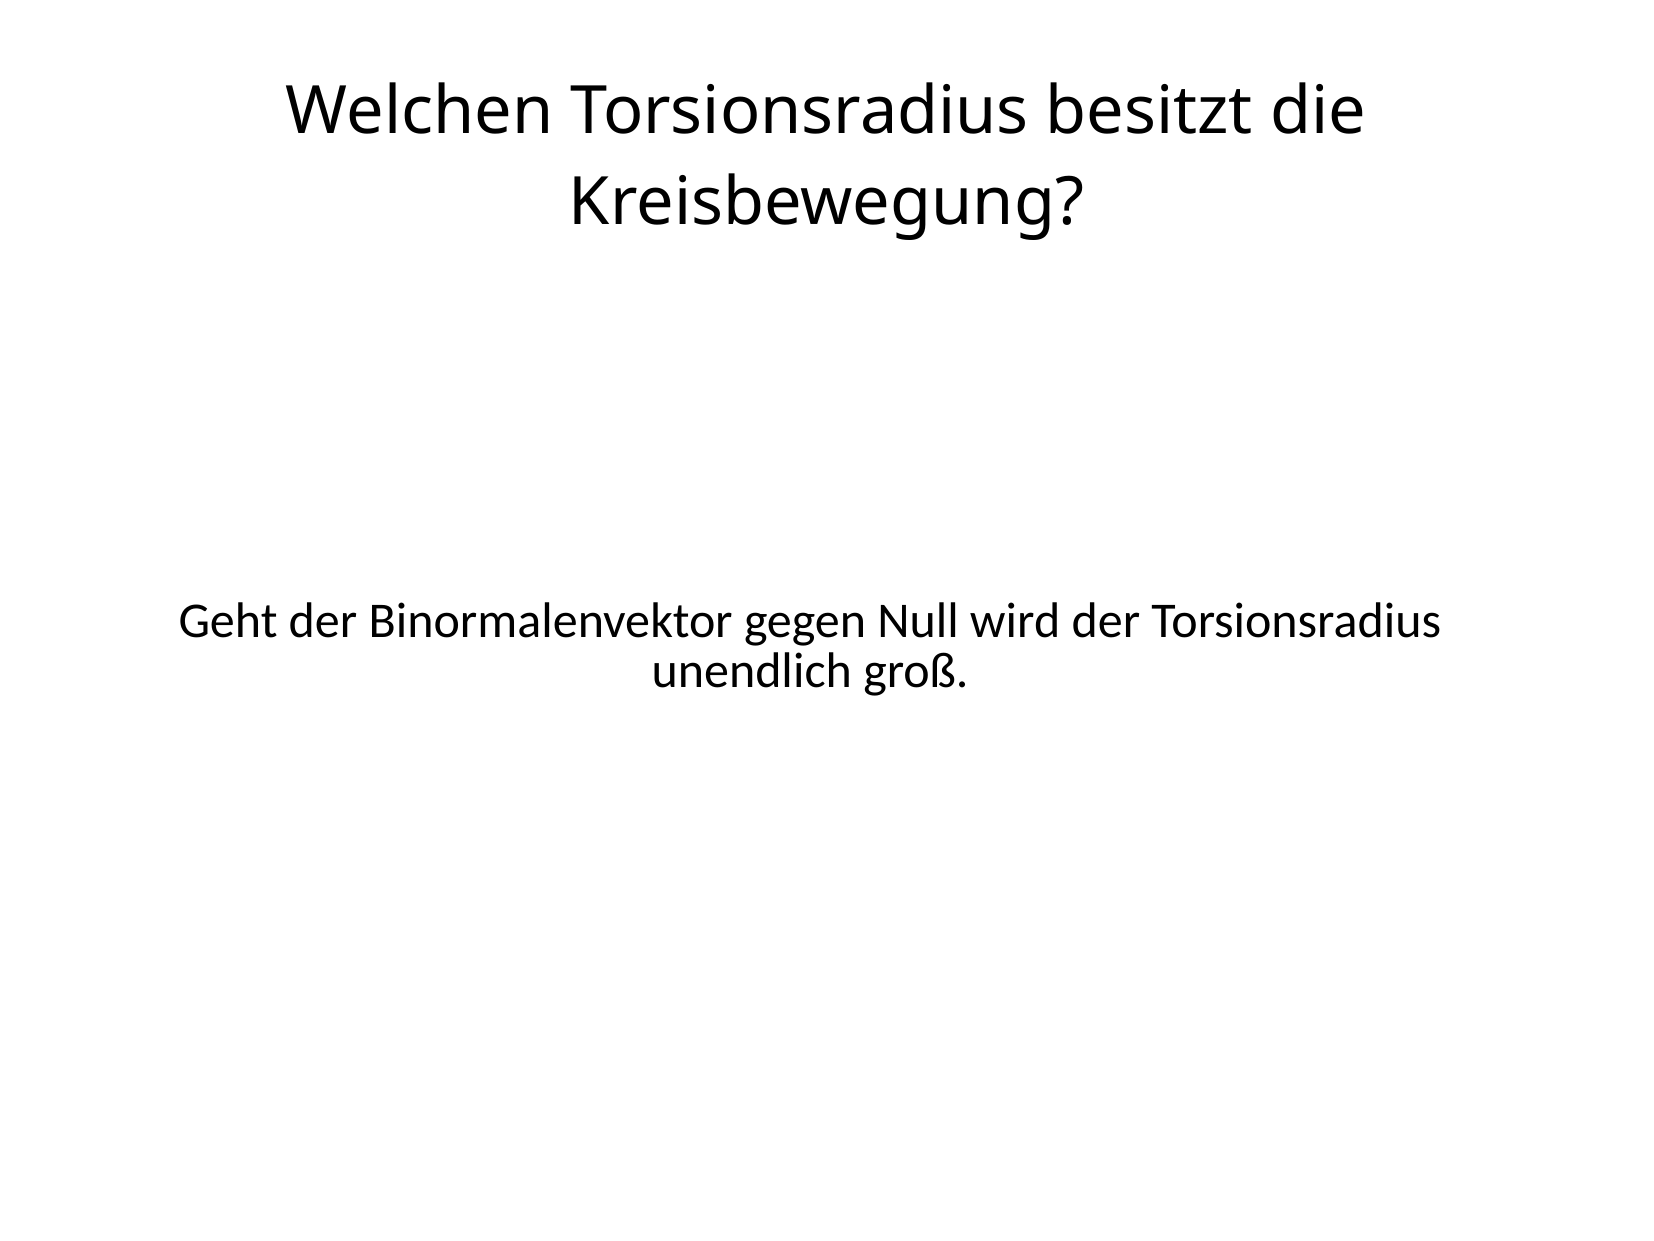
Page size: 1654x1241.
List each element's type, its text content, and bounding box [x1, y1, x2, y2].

subtitle Geht der Binormalenvektor gegen Null wird der Torsionsradius unendlich groß. [82, 290, 1538, 1010]
title Welchen Torsionsradius besitzt die Kreisbewegung? [82, 49, 1571, 257]
